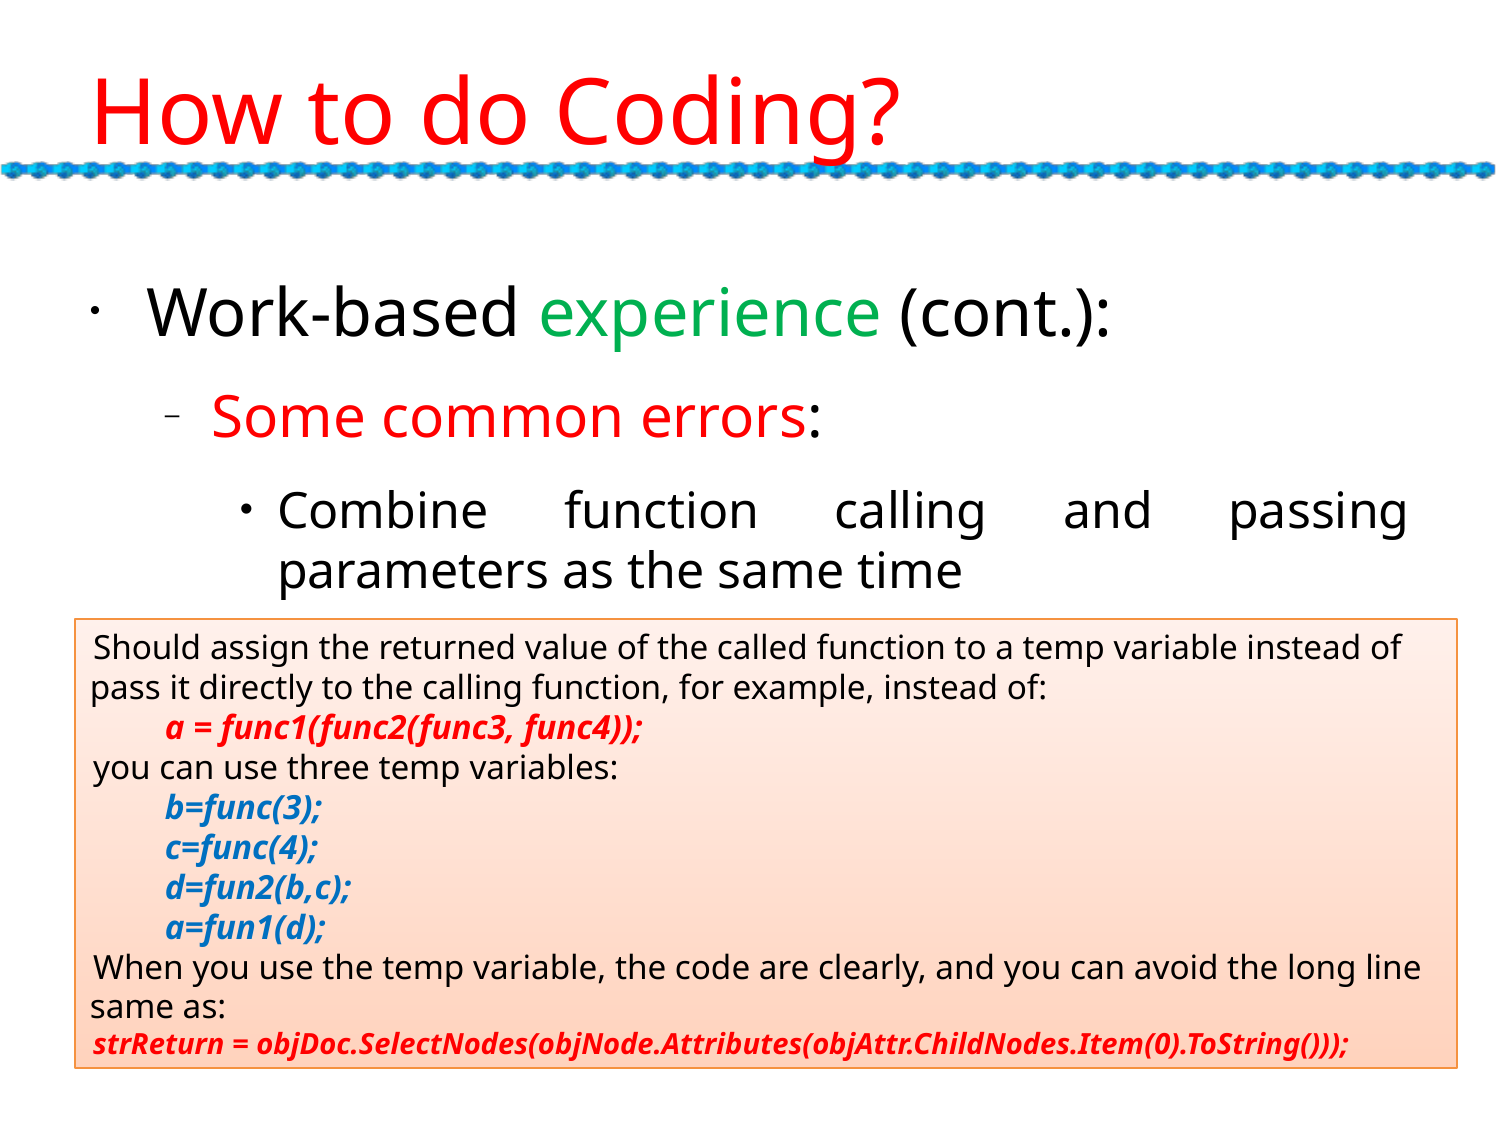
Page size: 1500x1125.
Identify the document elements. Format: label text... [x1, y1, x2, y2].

picture [1425, 161, 1499, 181]
text_box Should assign the returned value of the called function to a temp variable instead of pass it directly to the calling function, for example, instead of: a = func1(func2(func3, func4)); you can use three temp variables: b=func(3); c=func(4); d=fun2(b,c); a=fun1(d); When you use the temp variable, the code are clearly, and you can avoid the long line same as: strReturn = objDoc.SelectNodes(objNode.Attributes(objAttr.ChildNodes.Item(0).ToString())); [74, 618, 1457, 1068]
picture [0, 161, 75, 181]
list Work-based experience (cont.): Some common errors: Combine function calling and passing parameters as the same time [75, 262, 1425, 618]
title How to do Coding? [75, 45, 1425, 233]
